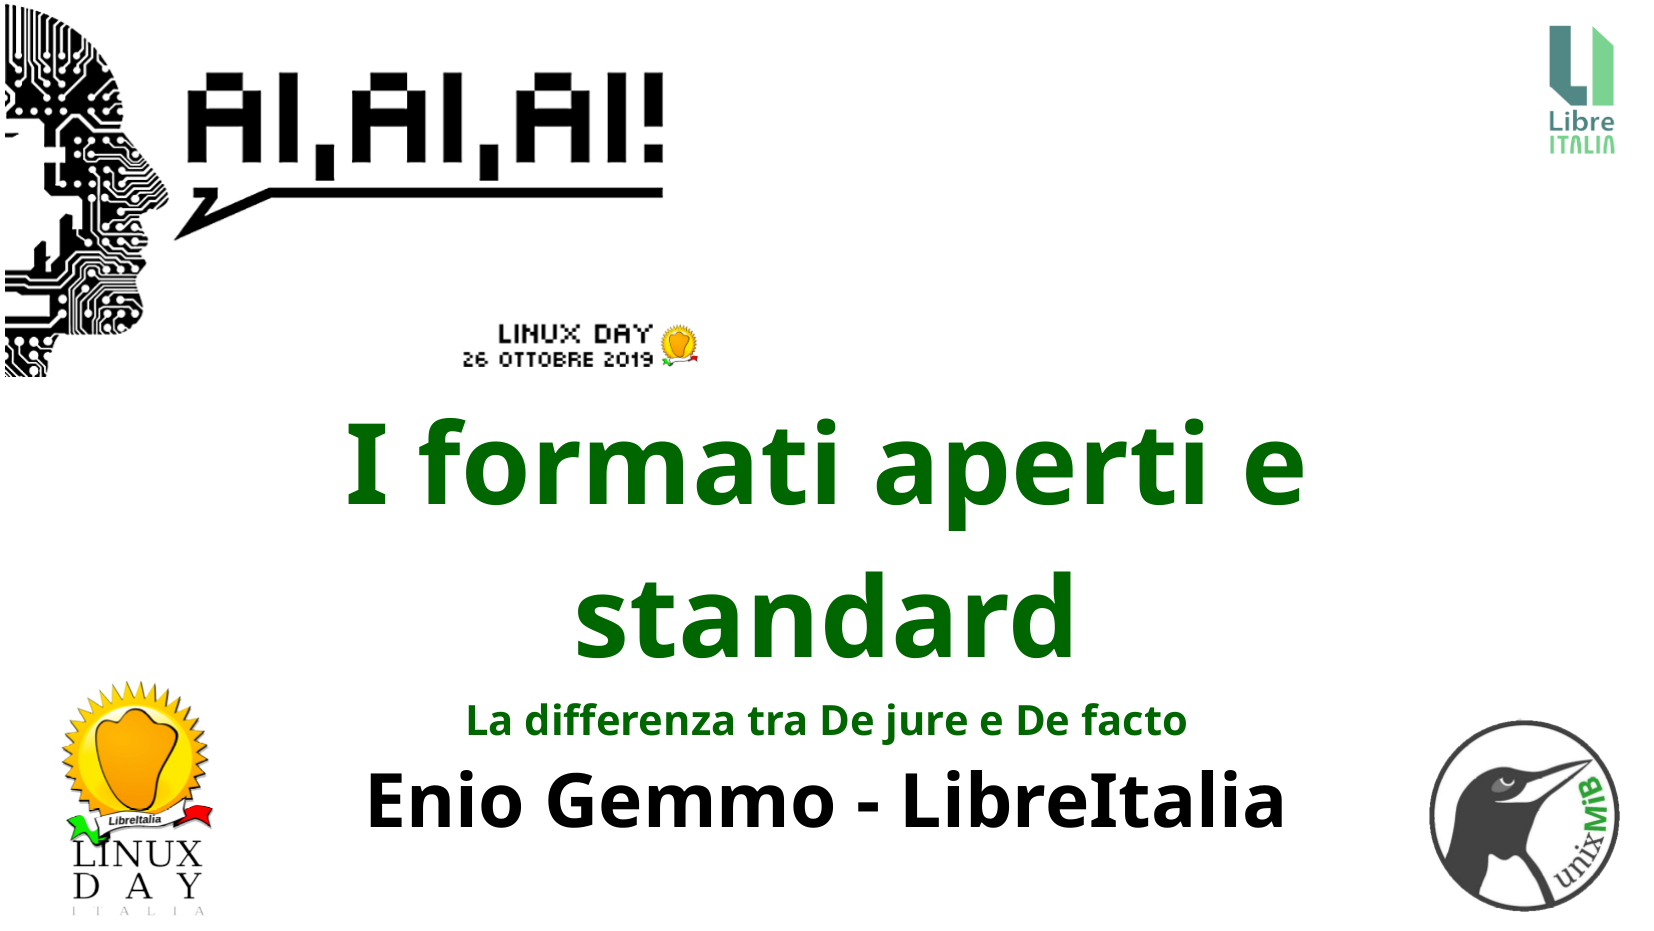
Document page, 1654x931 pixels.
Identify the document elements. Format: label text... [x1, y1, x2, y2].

text_box I formati aperti e standard La differenza tra De jure e De facto Enio Gemmo - LibreItalia [209, 376, 1444, 667]
picture [5, 0, 709, 377]
picture [1529, 23, 1632, 158]
picture [0, 649, 388, 931]
picture [1420, 714, 1630, 925]
